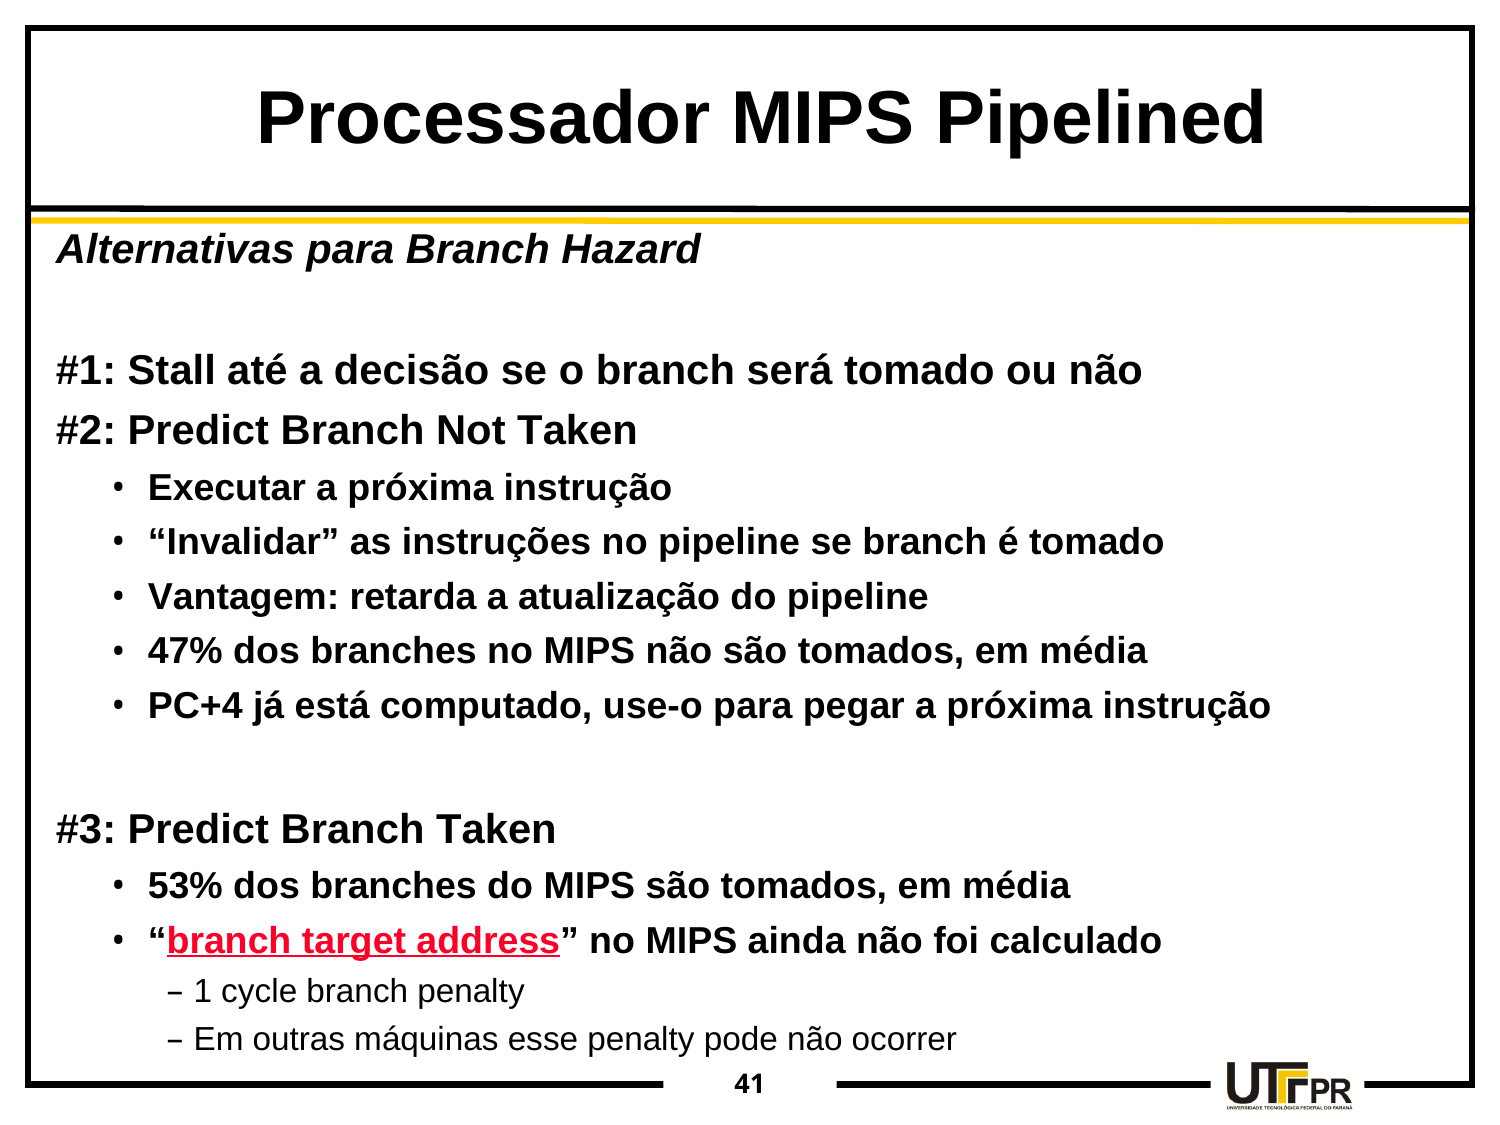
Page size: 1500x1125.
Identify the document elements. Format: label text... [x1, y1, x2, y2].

list Alternativas para Branch Hazard #1: Stall até a decisão se o branch será tomado ou não #2: Predict Branch Not Taken Executar a próxima instrução “Invalidar” as instruções no pipeline se branch é tomado Vantagem: retarda a atualização do pipeline 47% dos branches no MIPS não são tomados, em média PC+4 já está computado, use-o para pegar a próxima instrução #3: Predict Branch Taken 53% dos branches do MIPS são tomados, em média “branch target address” no MIPS ainda não foi calculado 1 cycle branch penalty Em outras máquinas esse penalty pode não ocorrer [41, 219, 1447, 1125]
title Processador MIPS Pipelined [38, 36, 1459, 199]
